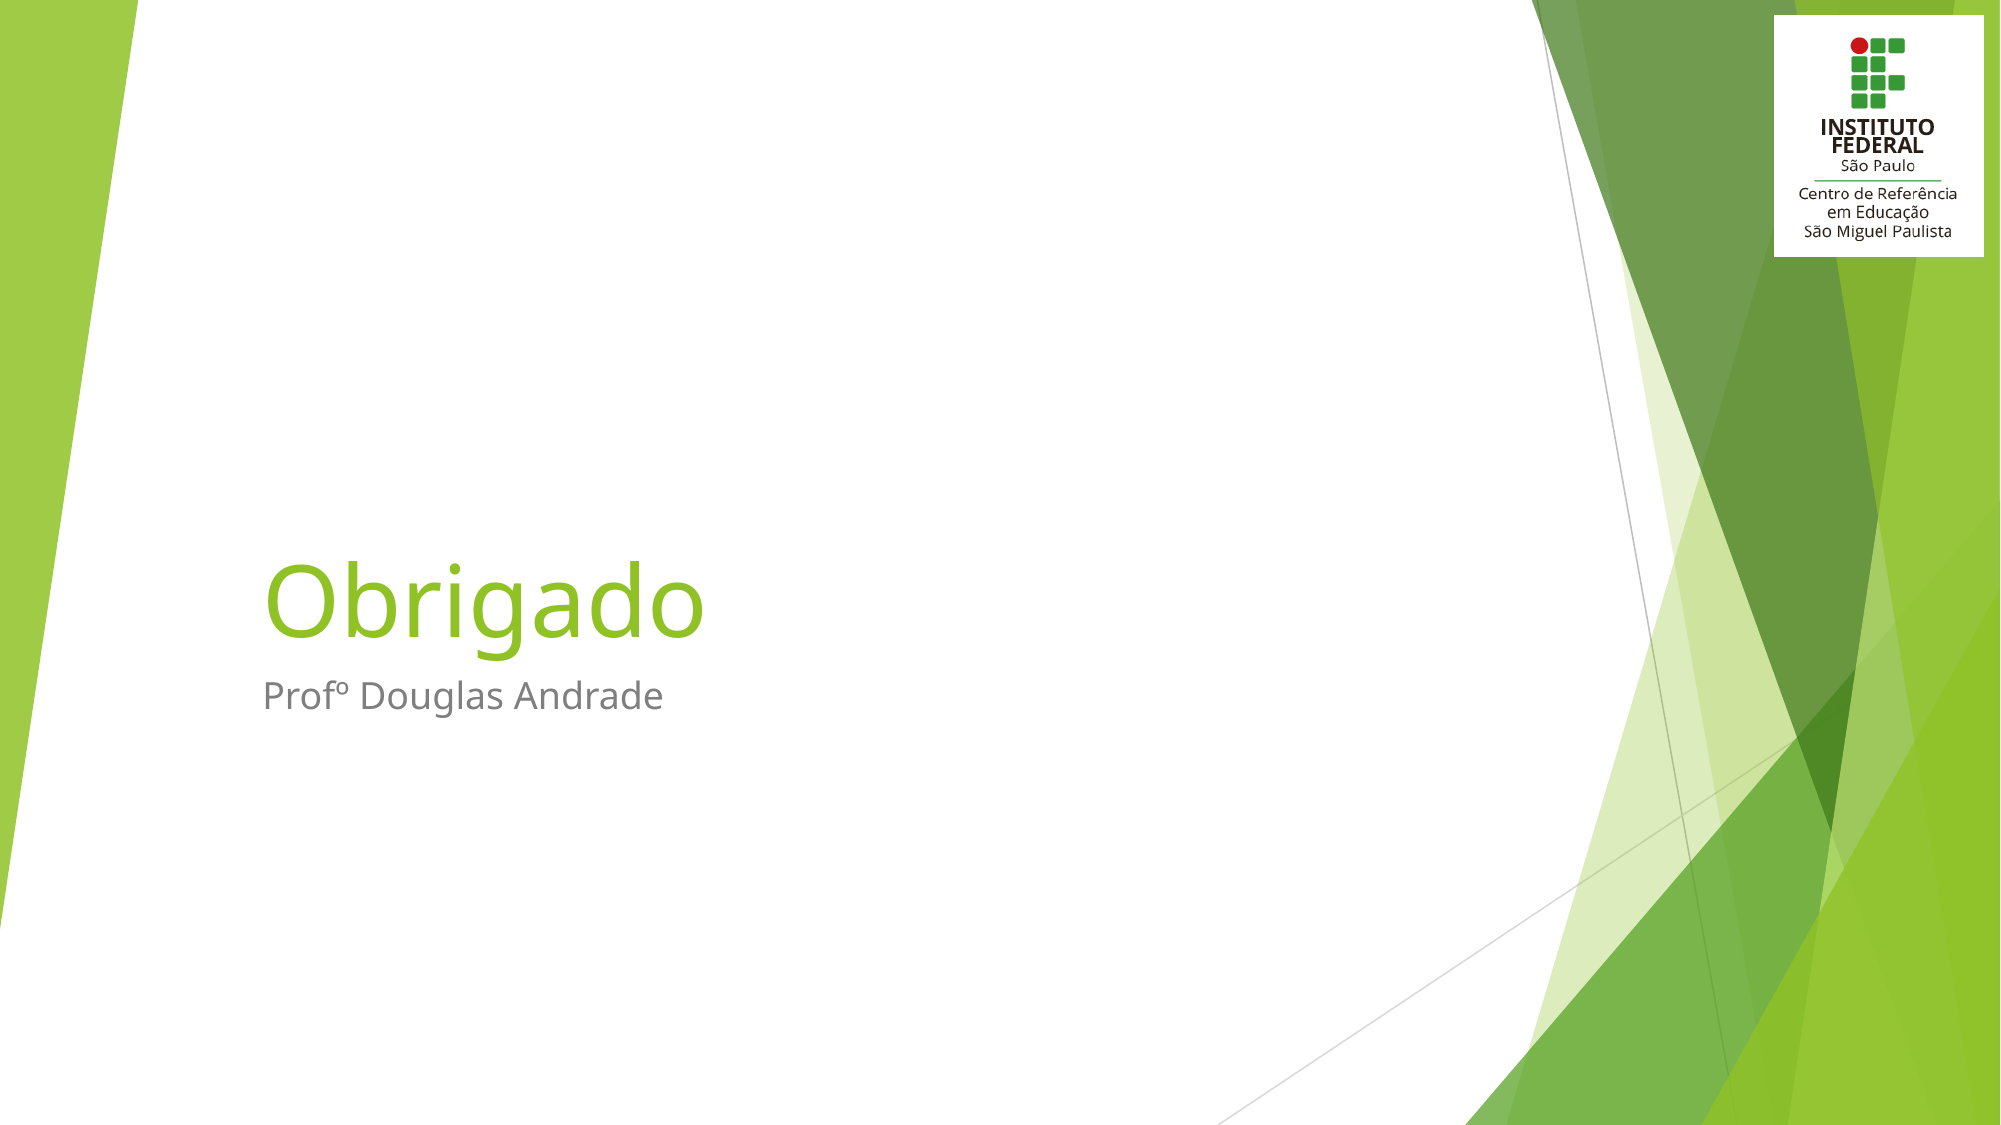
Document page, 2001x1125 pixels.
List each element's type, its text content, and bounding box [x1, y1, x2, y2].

picture [1774, 15, 1984, 257]
subtitle Profº Douglas Andrade [247, 664, 1522, 845]
title Obrigado [247, 394, 1522, 664]
